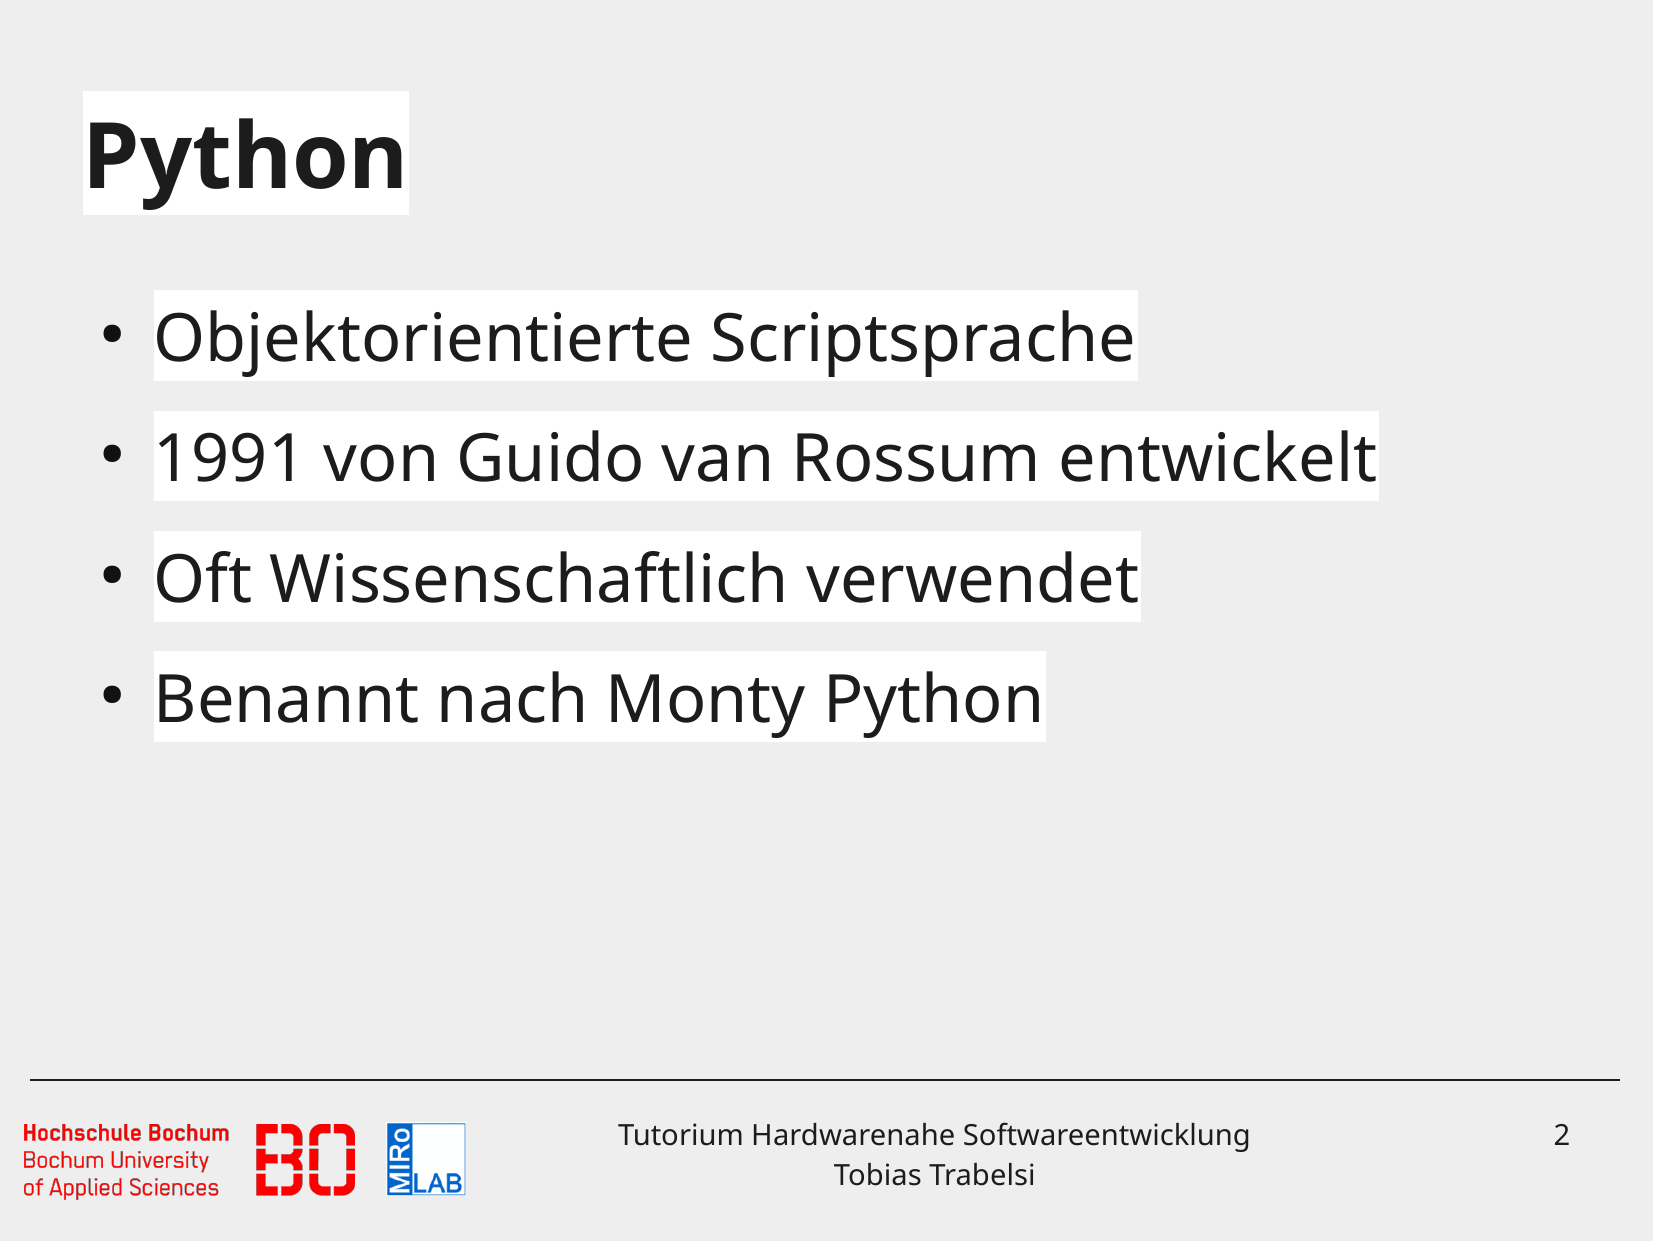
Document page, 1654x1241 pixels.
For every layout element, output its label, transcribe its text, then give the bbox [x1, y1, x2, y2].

picture [386, 1122, 466, 1196]
picture [24, 1124, 355, 1200]
list Objektorientierte Scriptsprache 1991 von Guido van Rossum entwickelt Oft Wissenschaftlich verwendet Benannt nach Monty Python [82, 290, 1571, 1010]
title Python [82, 49, 1561, 257]
